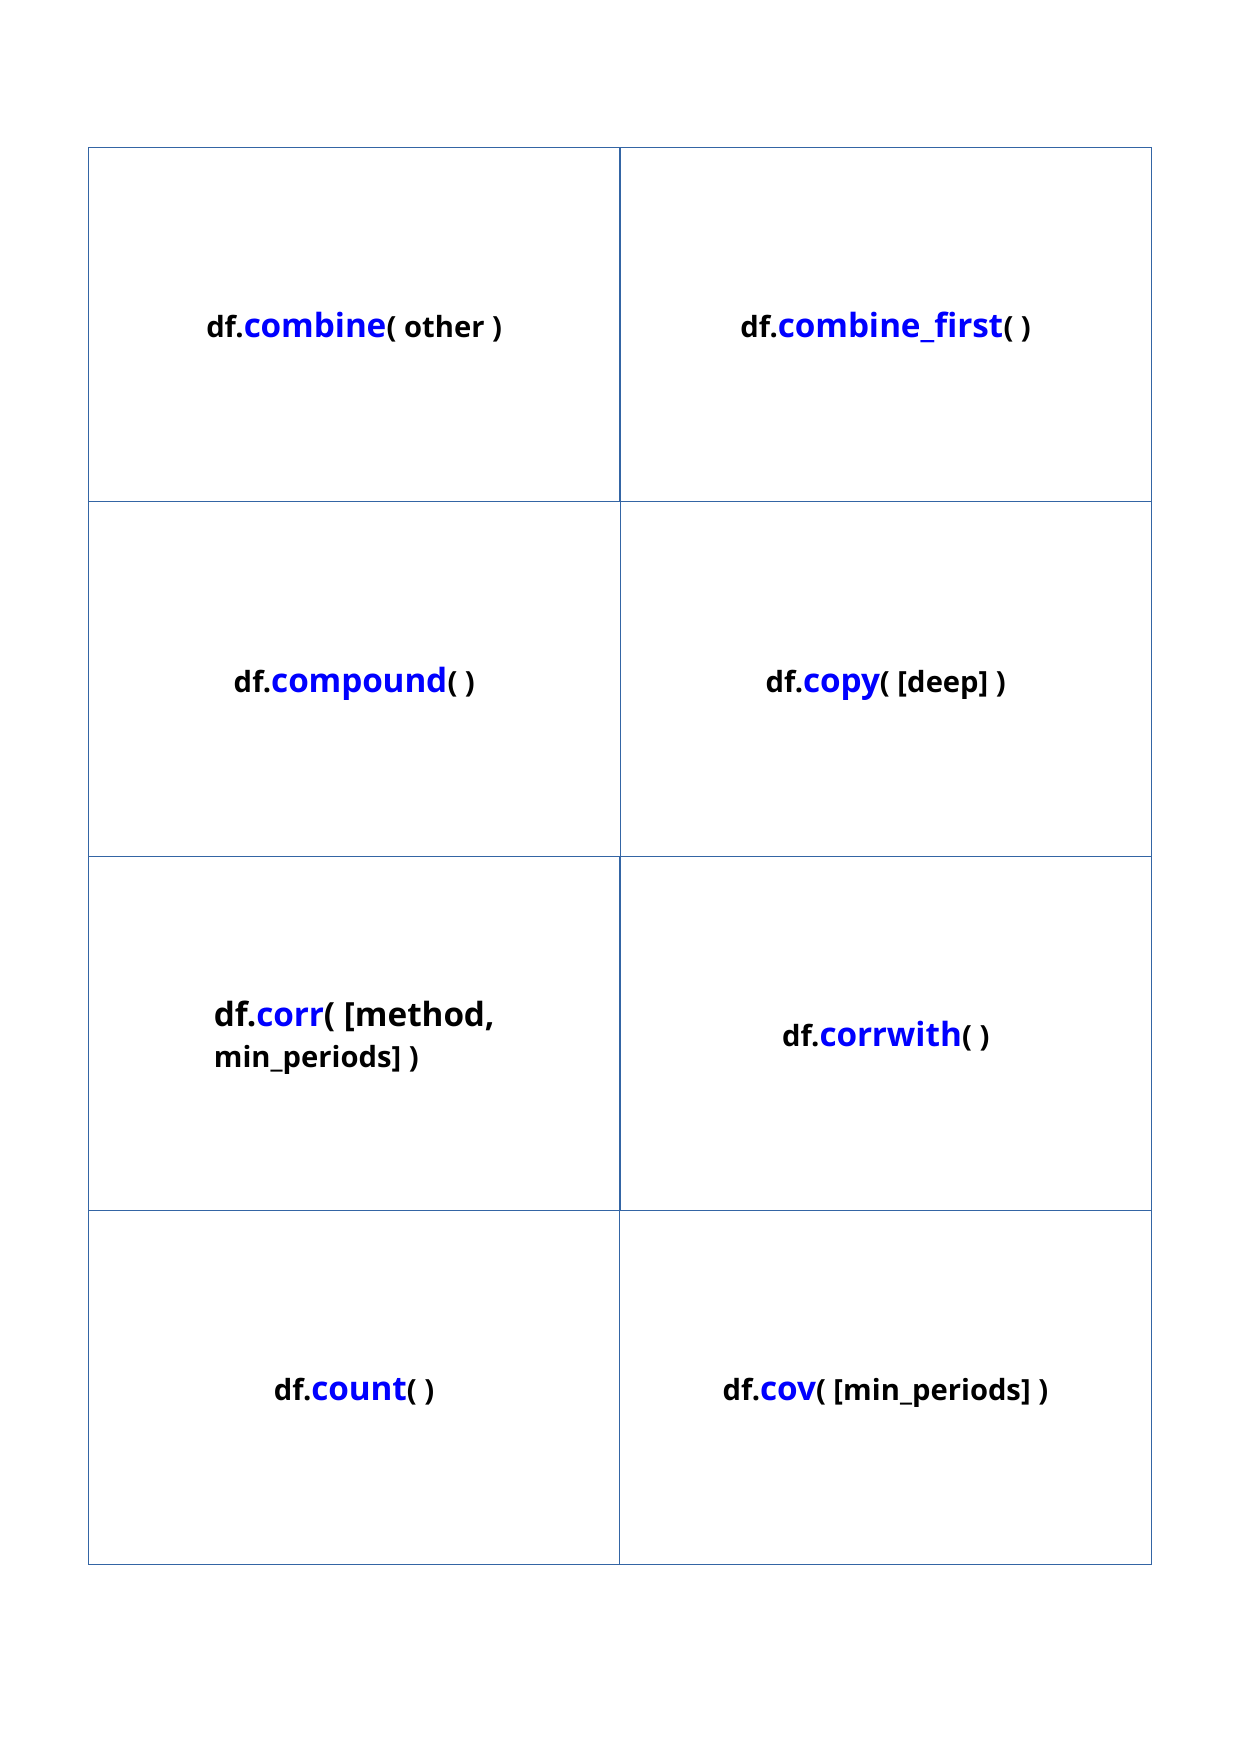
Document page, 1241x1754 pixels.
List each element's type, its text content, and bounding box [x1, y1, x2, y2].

text_box df.corrwith( ) [620, 856, 1152, 1210]
text_box df.compound( ) [88, 501, 620, 856]
text_box df.count( ) [88, 1210, 619, 1565]
text_box df.combine( other ) [88, 147, 620, 501]
text_box df.combine_first( ) [620, 147, 1152, 501]
text_box df.corr( [method, min_periods] ) [88, 856, 620, 1210]
text_box df.copy( [deep] ) [620, 501, 1152, 856]
text_box df.cov( [min_periods] ) [619, 1210, 1152, 1565]
